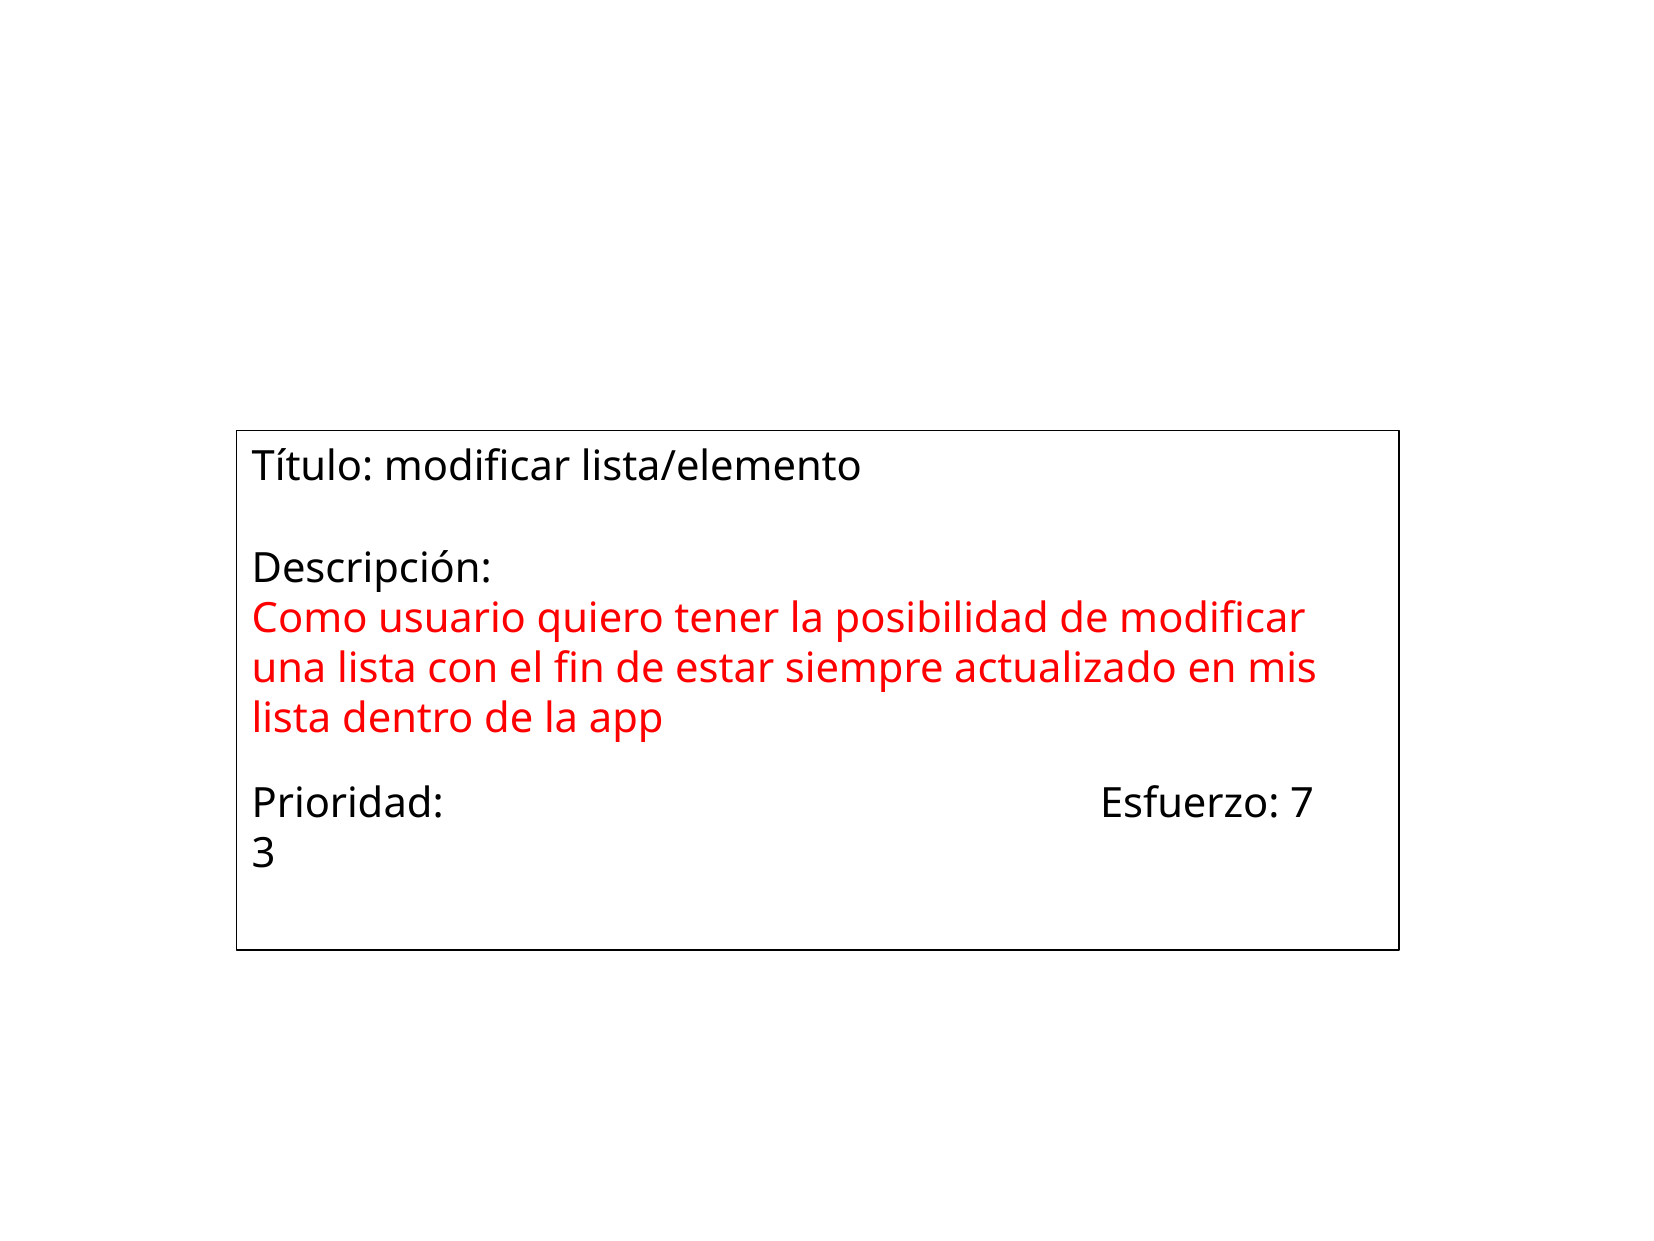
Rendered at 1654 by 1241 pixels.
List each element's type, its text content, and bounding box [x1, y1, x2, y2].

text_box Esfuerzo: 7 [1100, 773, 1337, 826]
text_box Título: modificar lista/elemento Descripción: Como usuario quiero tener la posibilidad de modificar una lista con el fin de estar siempre actualizado en mis lista dentro de la app [251, 436, 1344, 741]
text_box Prioridad: 3 [251, 773, 446, 876]
